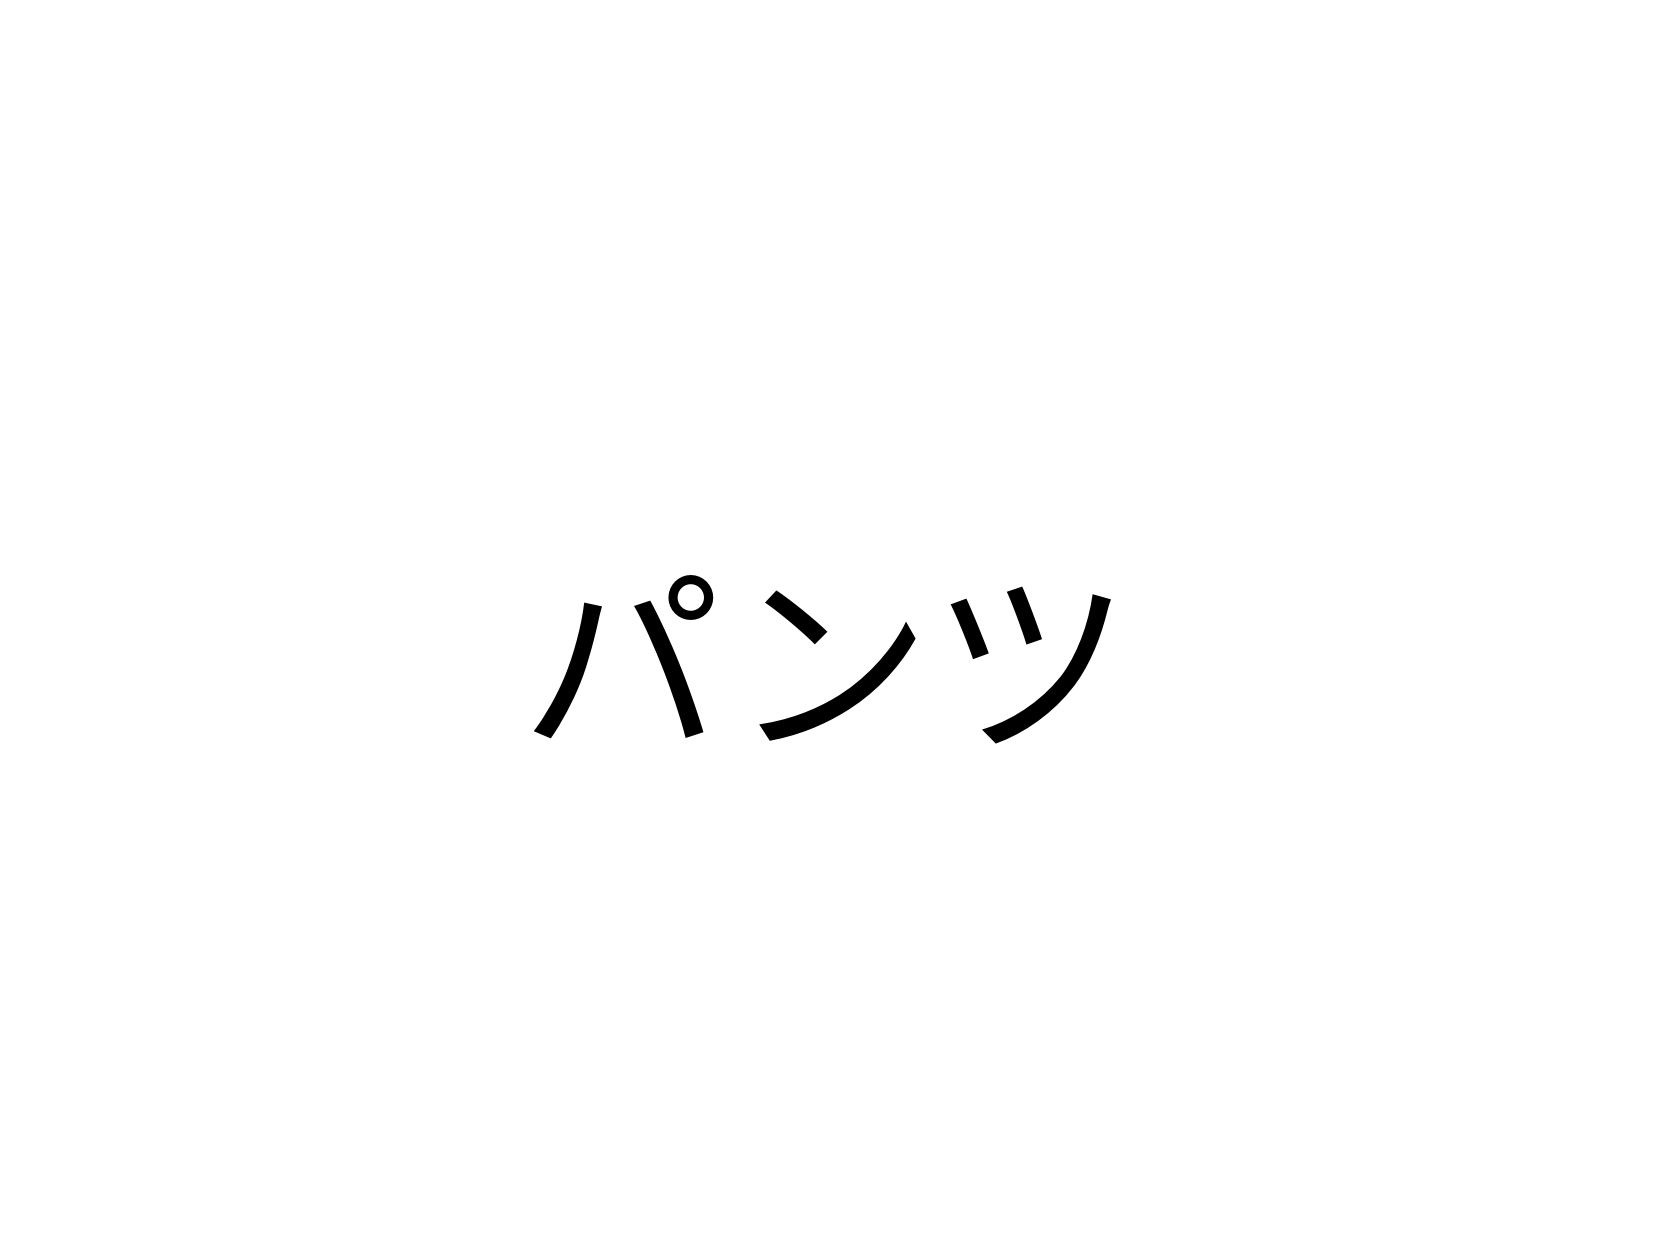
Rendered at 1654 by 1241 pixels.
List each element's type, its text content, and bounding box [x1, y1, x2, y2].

subtitle パンツ [82, 290, 1571, 1010]
